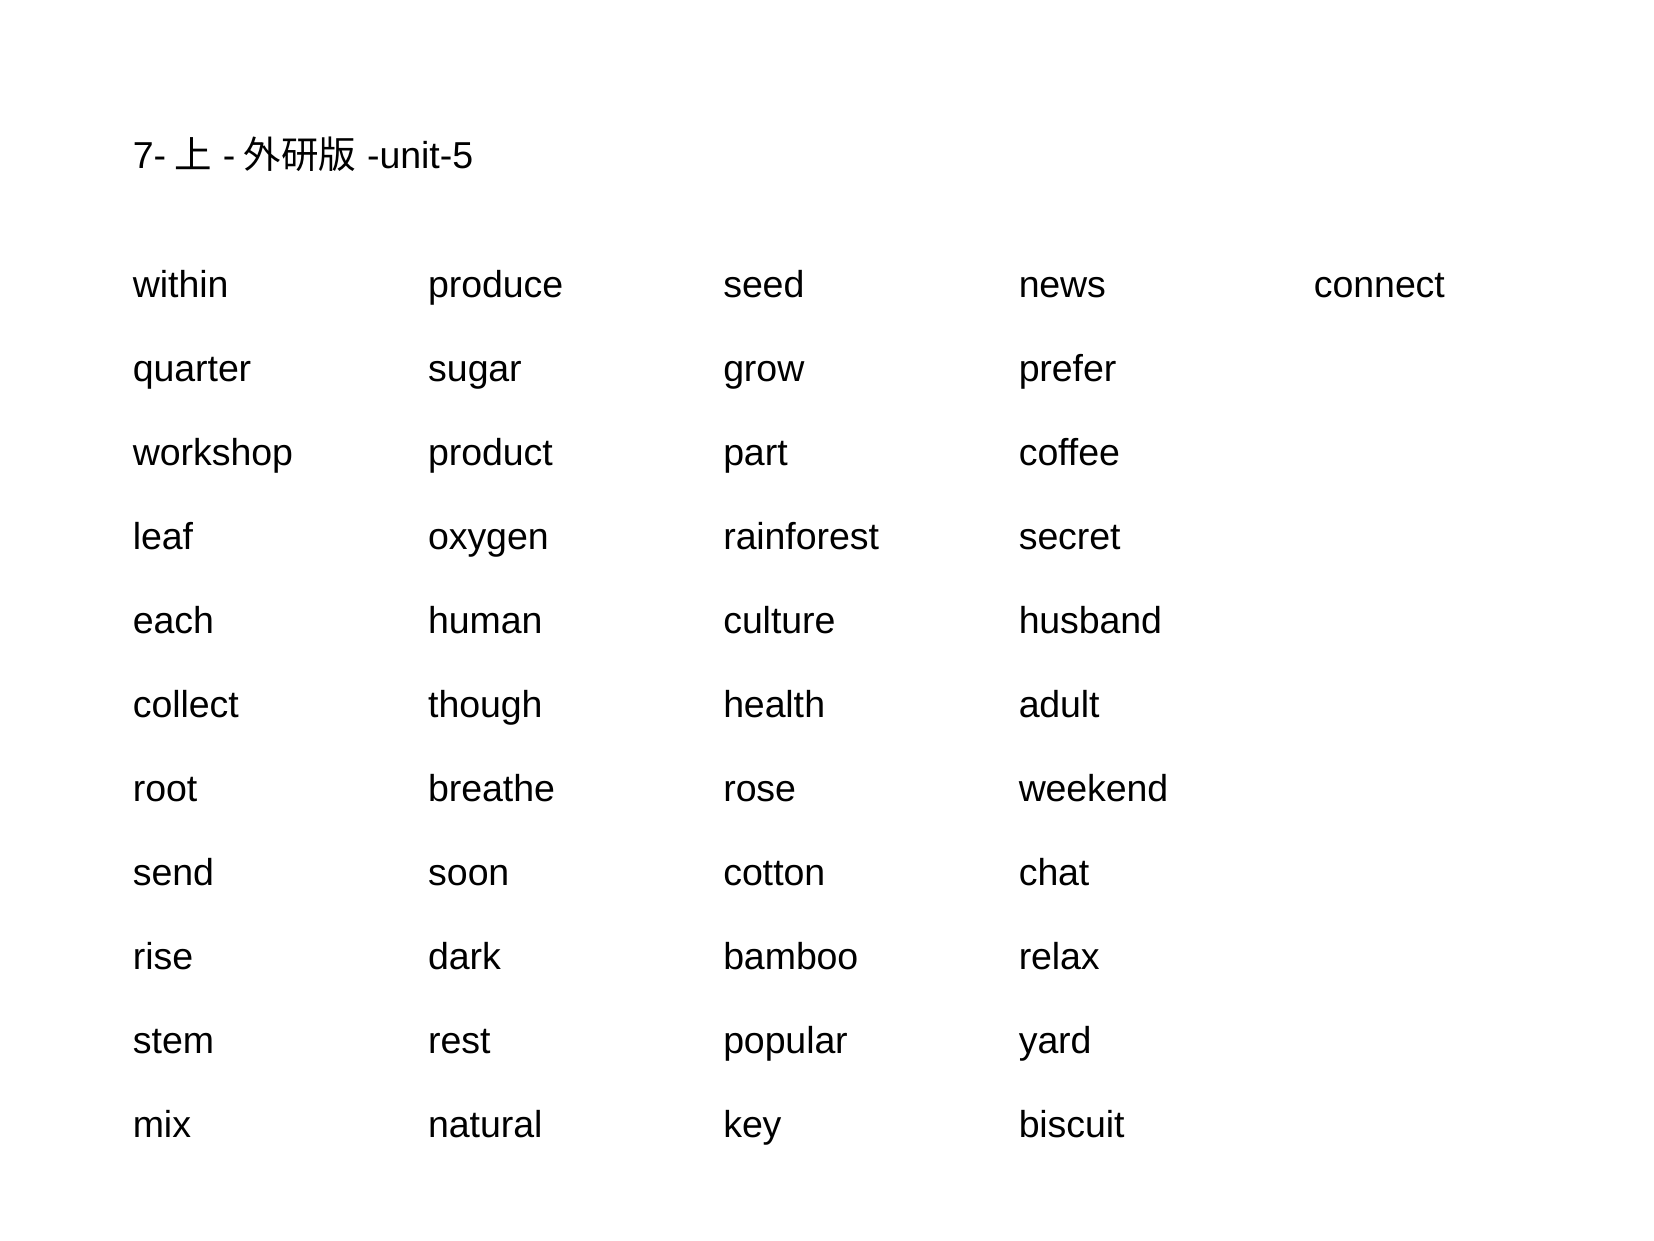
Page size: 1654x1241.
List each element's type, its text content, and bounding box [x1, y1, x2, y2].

text_box 7-上-外研版-unit-5 within produce seed news connect quarter sugar grow prefer workshop product part coffee leaf oxygen rainforest secret each human culture husband collect though health adult root breathe rose weekend send soon cotton chat rise dark bamboo relax stem rest popular yard mix natural key biscuit [118, 118, 1506, 1152]
